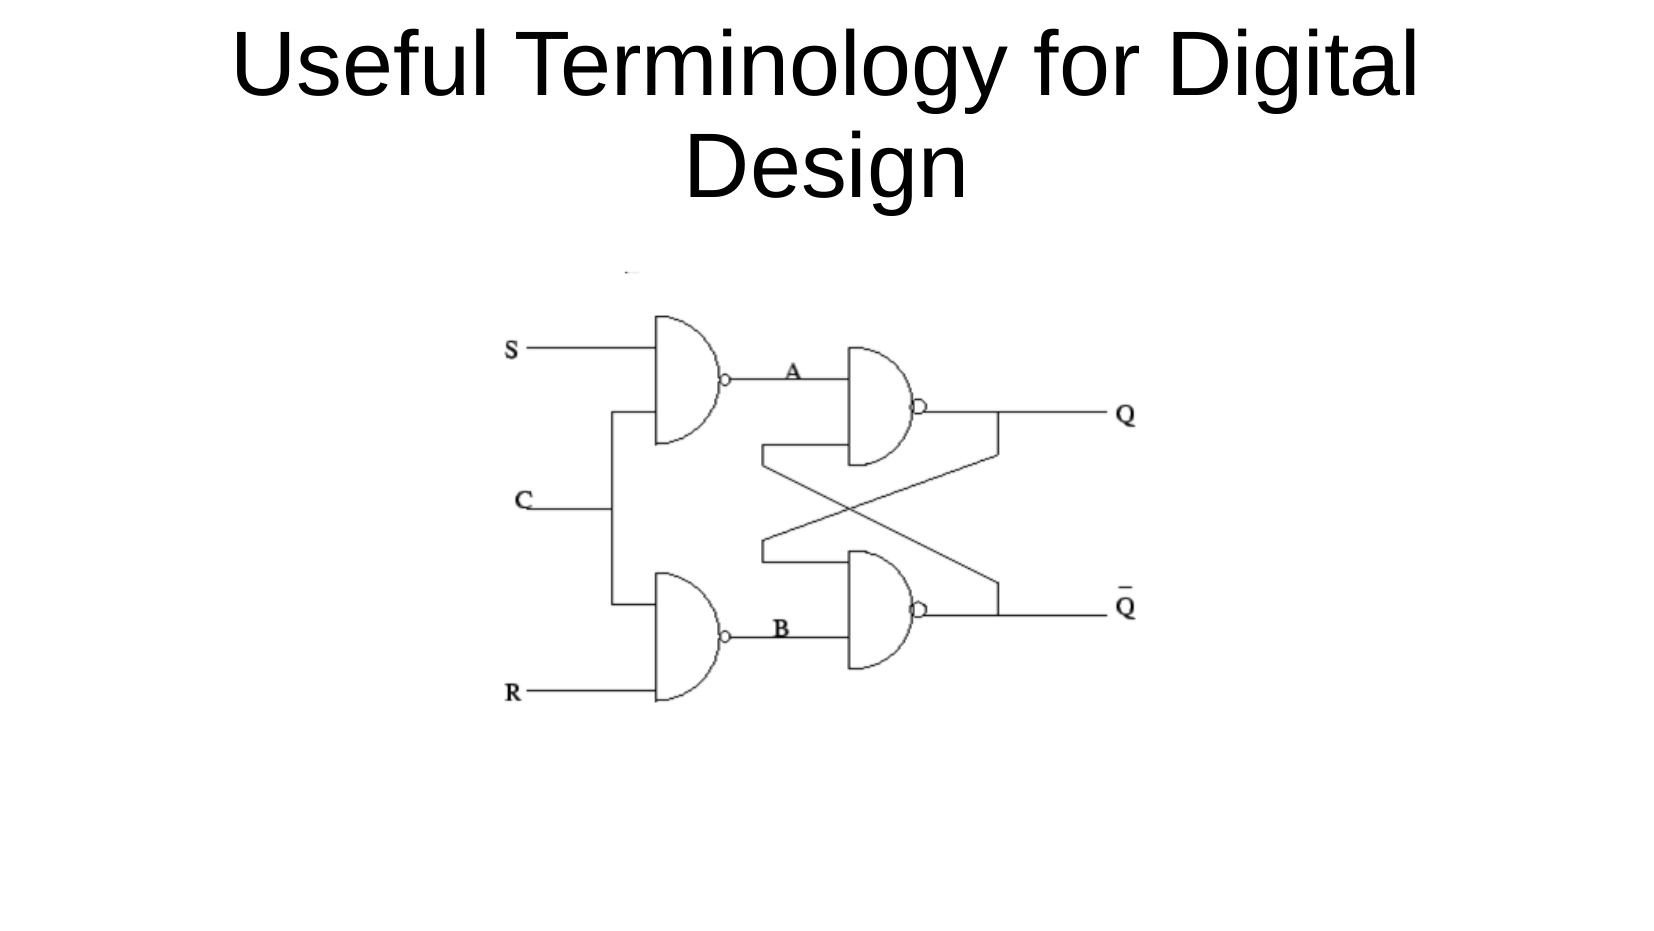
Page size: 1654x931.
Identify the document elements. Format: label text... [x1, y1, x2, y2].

picture [472, 269, 1192, 759]
title Useful Terminology for Digital Design [82, 12, 1571, 218]
